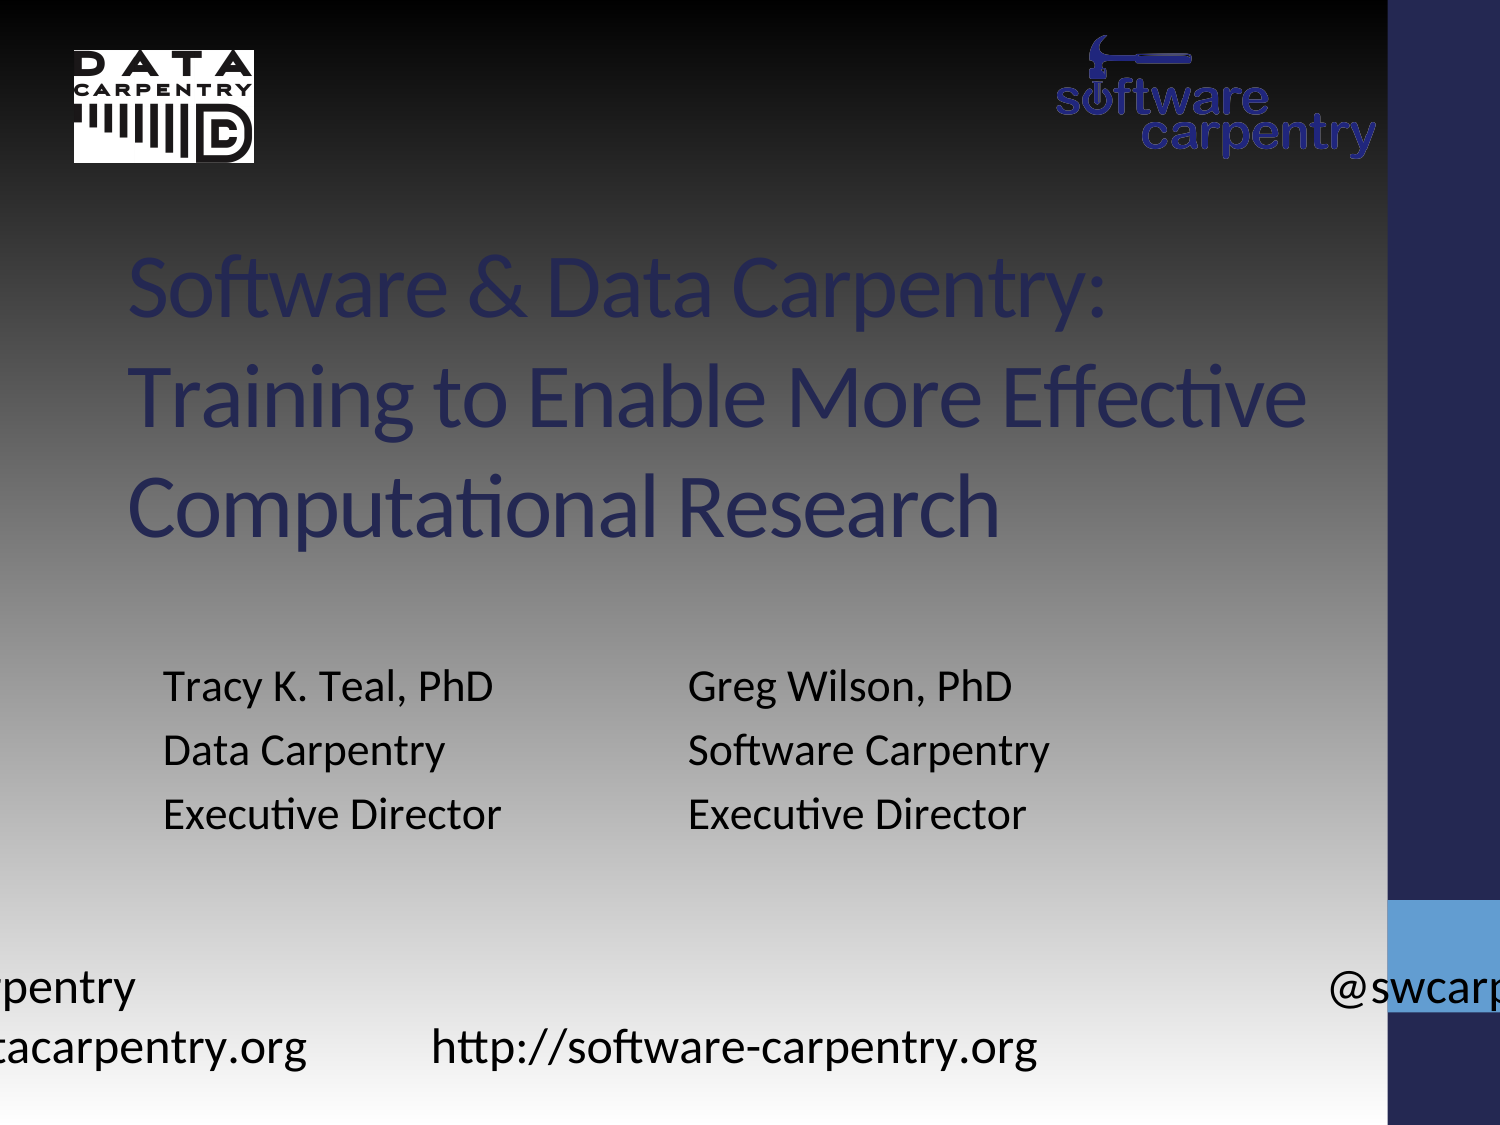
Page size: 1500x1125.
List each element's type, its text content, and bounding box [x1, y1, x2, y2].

picture [1055, 33, 1381, 161]
text_box Software & Data Carpentry: Training to Enable More Effective Computational Research [112, 163, 1350, 618]
text_box Tracy K. Teal, PhD Greg Wilson, PhD Data Carpentry Software Carpentry Executive Director Executive Director [129, 648, 1380, 897]
picture [74, 50, 254, 164]
text_box @datacarpentry @swcarpentry http://datacarpentry.org http://software-carpentry.org [0, 945, 1500, 1081]
